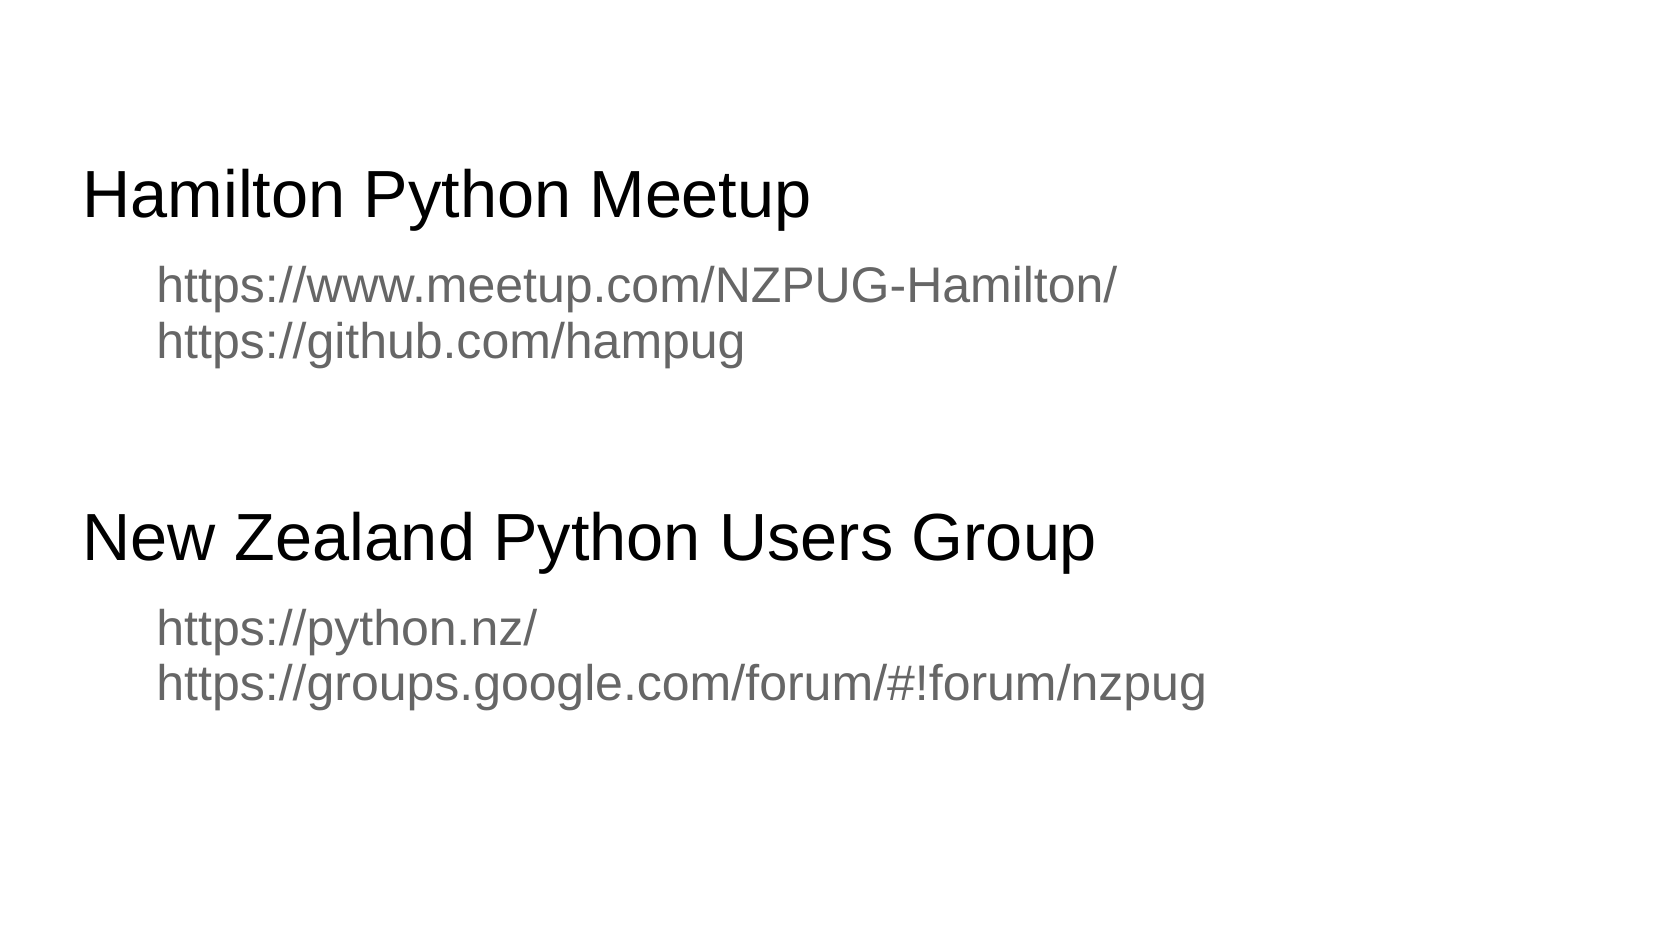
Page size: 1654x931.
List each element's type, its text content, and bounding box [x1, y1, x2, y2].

subtitle Hamilton Python Meetup https://www.meetup.com/NZPUG-Hamilton/ https://github.com/hampug New Zealand Python Users Group https://python.nz/ https://groups.google.com/forum/#!forum/nzpug [82, 37, 1571, 757]
